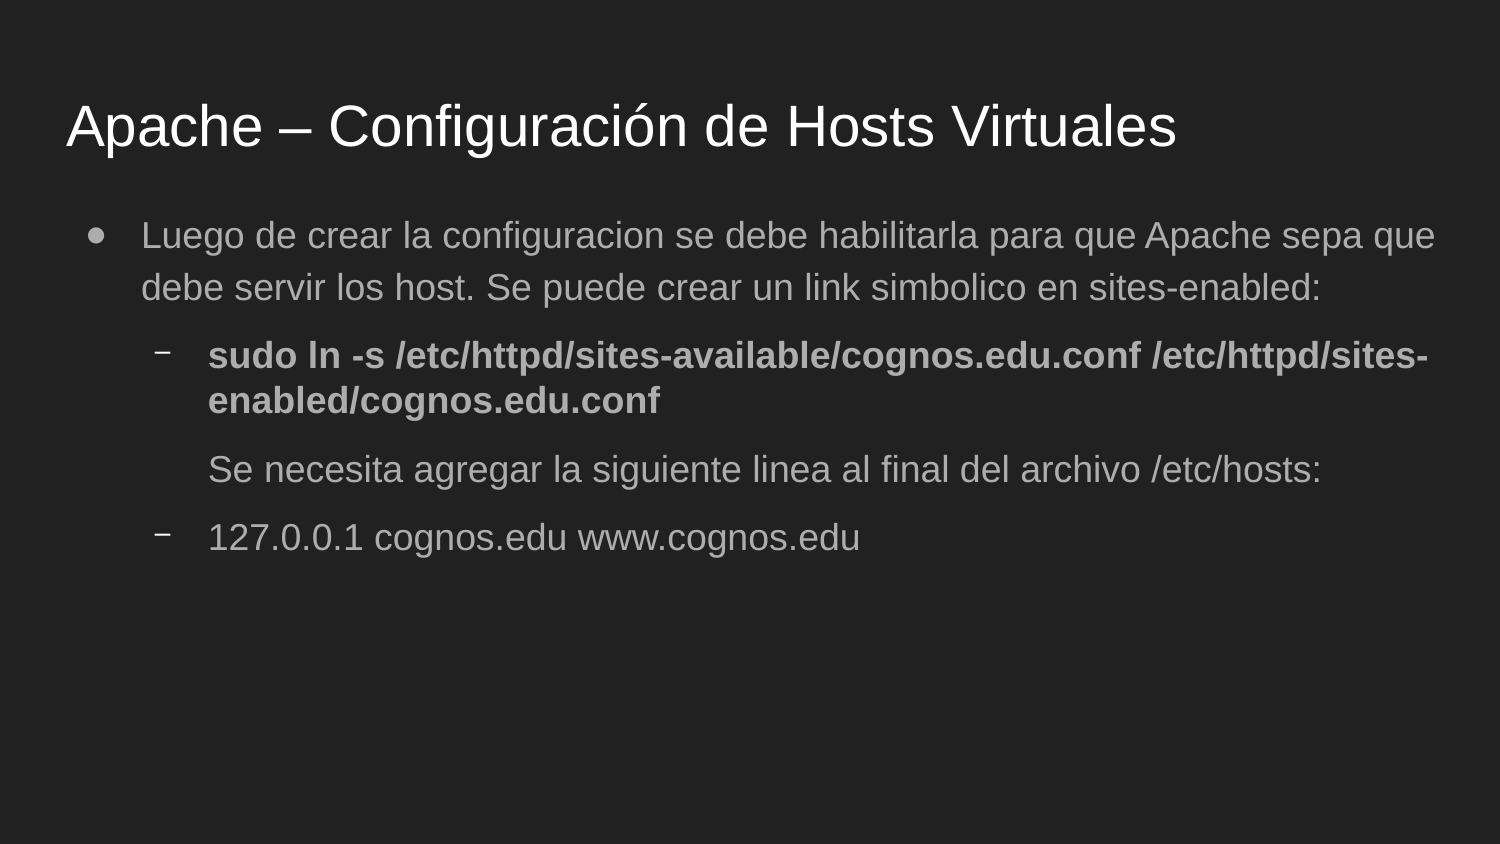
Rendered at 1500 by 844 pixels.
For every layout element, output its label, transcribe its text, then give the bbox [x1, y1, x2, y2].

list Luego de crear la configuracion se debe habilitarla para que Apache sepa que debe servir los host. Se puede crear un link simbolico en sites-enabled: sudo ln -s /etc/httpd/sites-available/cognos.edu.conf /etc/httpd/sites-enabled/cognos.edu.conf Se necesita agregar la siguiente linea al final del archivo /etc/hosts: 127.0.0.1 cognos.edu www.cognos.edu [51, 189, 1456, 750]
title Apache – Configuración de Hosts Virtuales [51, 72, 1449, 167]
